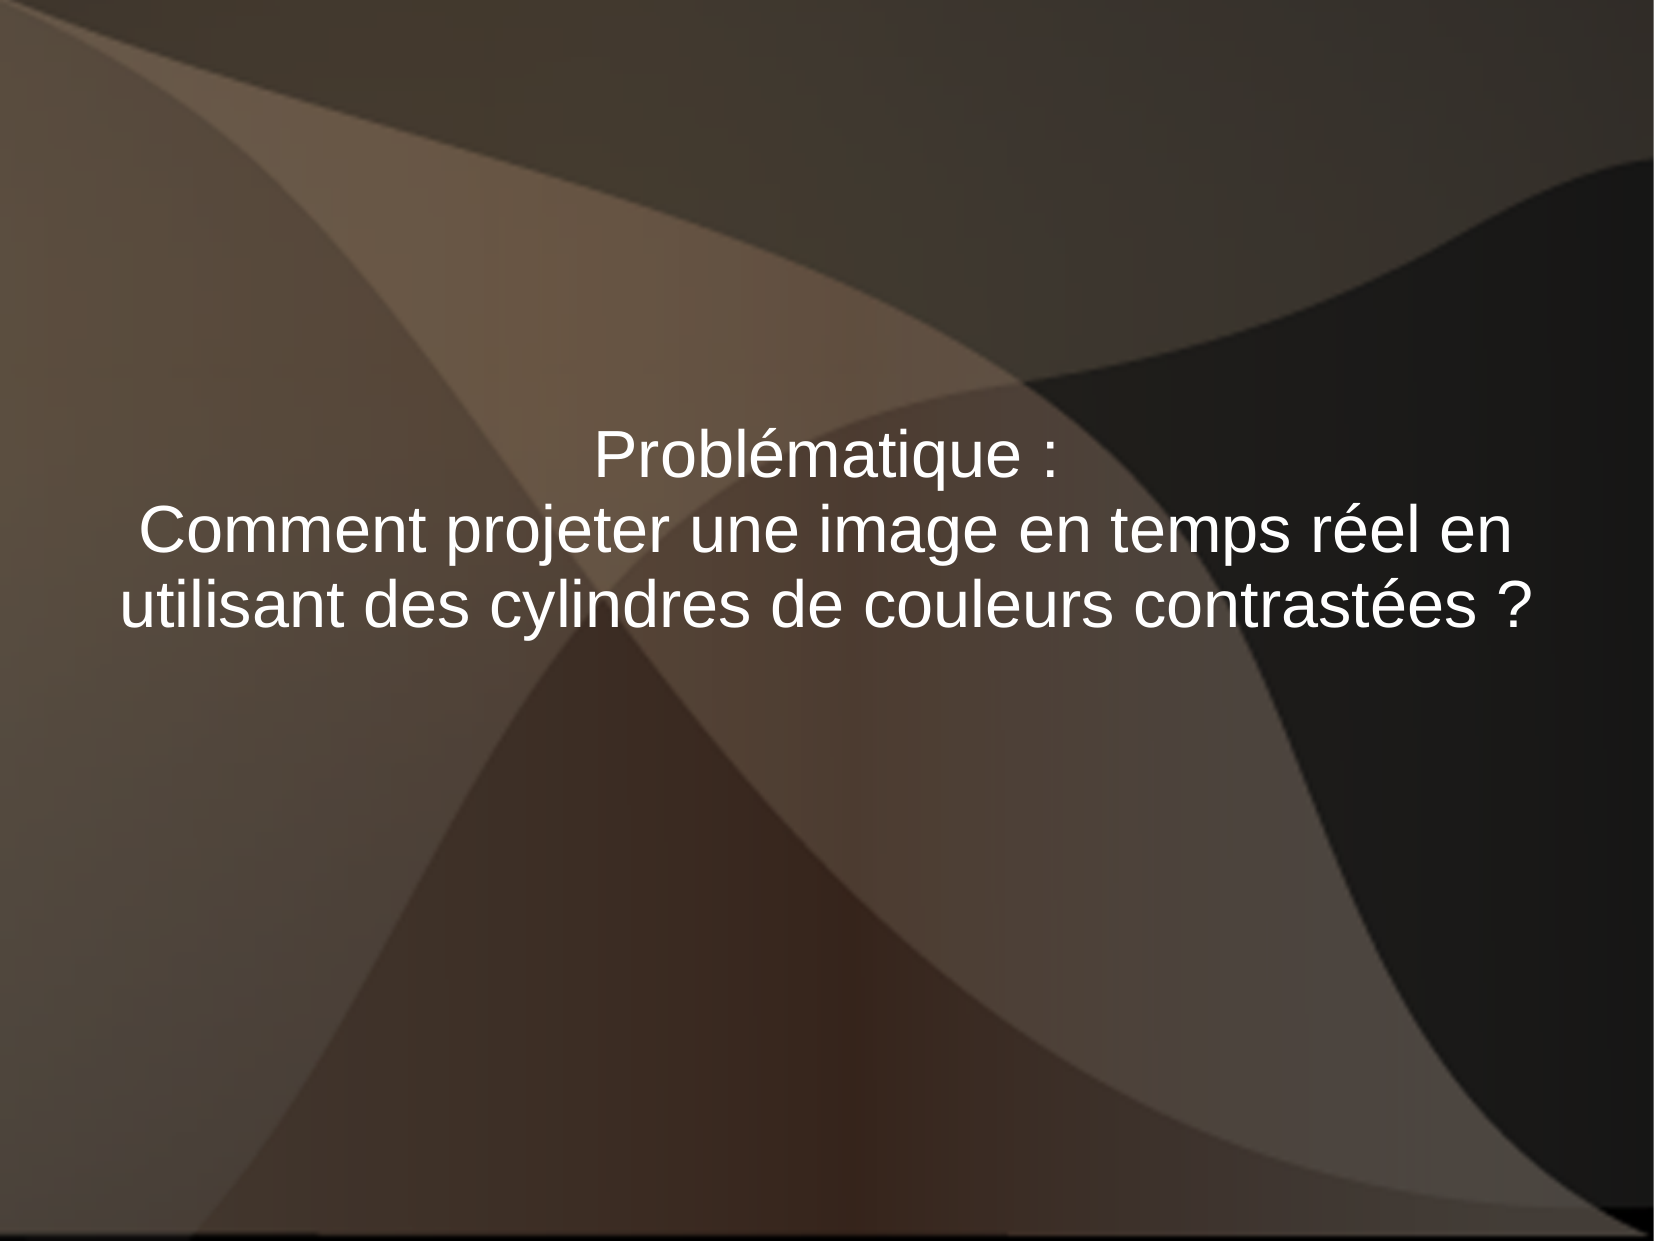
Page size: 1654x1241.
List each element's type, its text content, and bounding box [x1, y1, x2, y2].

picture [0, 0, 1654, 1241]
subtitle Problématique : Comment projeter une image en temps réel en utilisant des cylindres de couleurs contrastées ? [82, 49, 1571, 1010]
